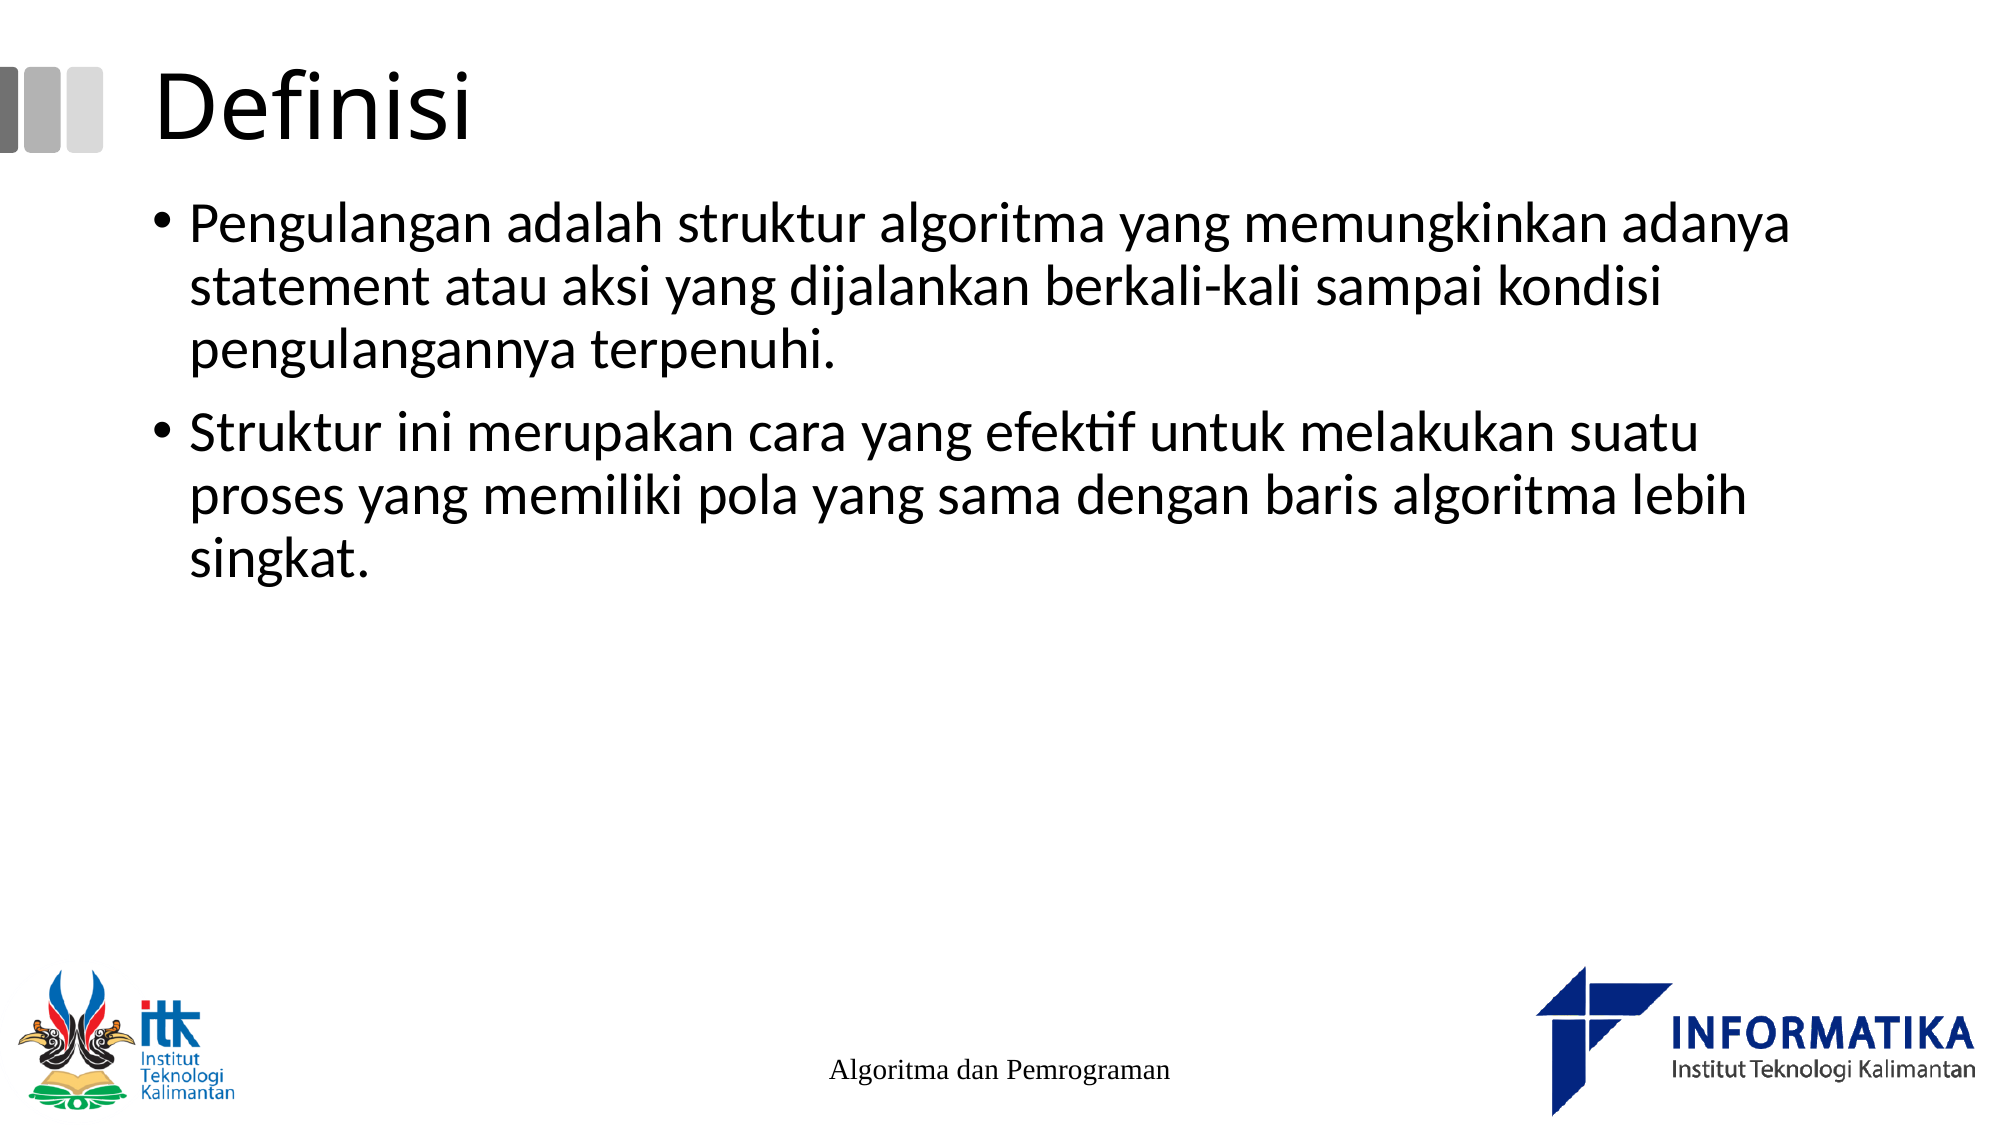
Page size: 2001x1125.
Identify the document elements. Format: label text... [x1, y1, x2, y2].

picture [1534, 965, 1976, 1118]
picture [0, 935, 253, 1125]
list Pengulangan adalah struktur algoritma yang memungkinkan adanya statement atau aksi yang dijalankan berkali-kali sampai kondisi pengulangannya terpenuhi. Struktur ini merupakan cara yang efektif untuk melakukan suatu proses yang memiliki pola yang sama dengan baris algoritma lebih singkat. [137, 184, 1863, 899]
title Definisi [137, 1, 1863, 184]
